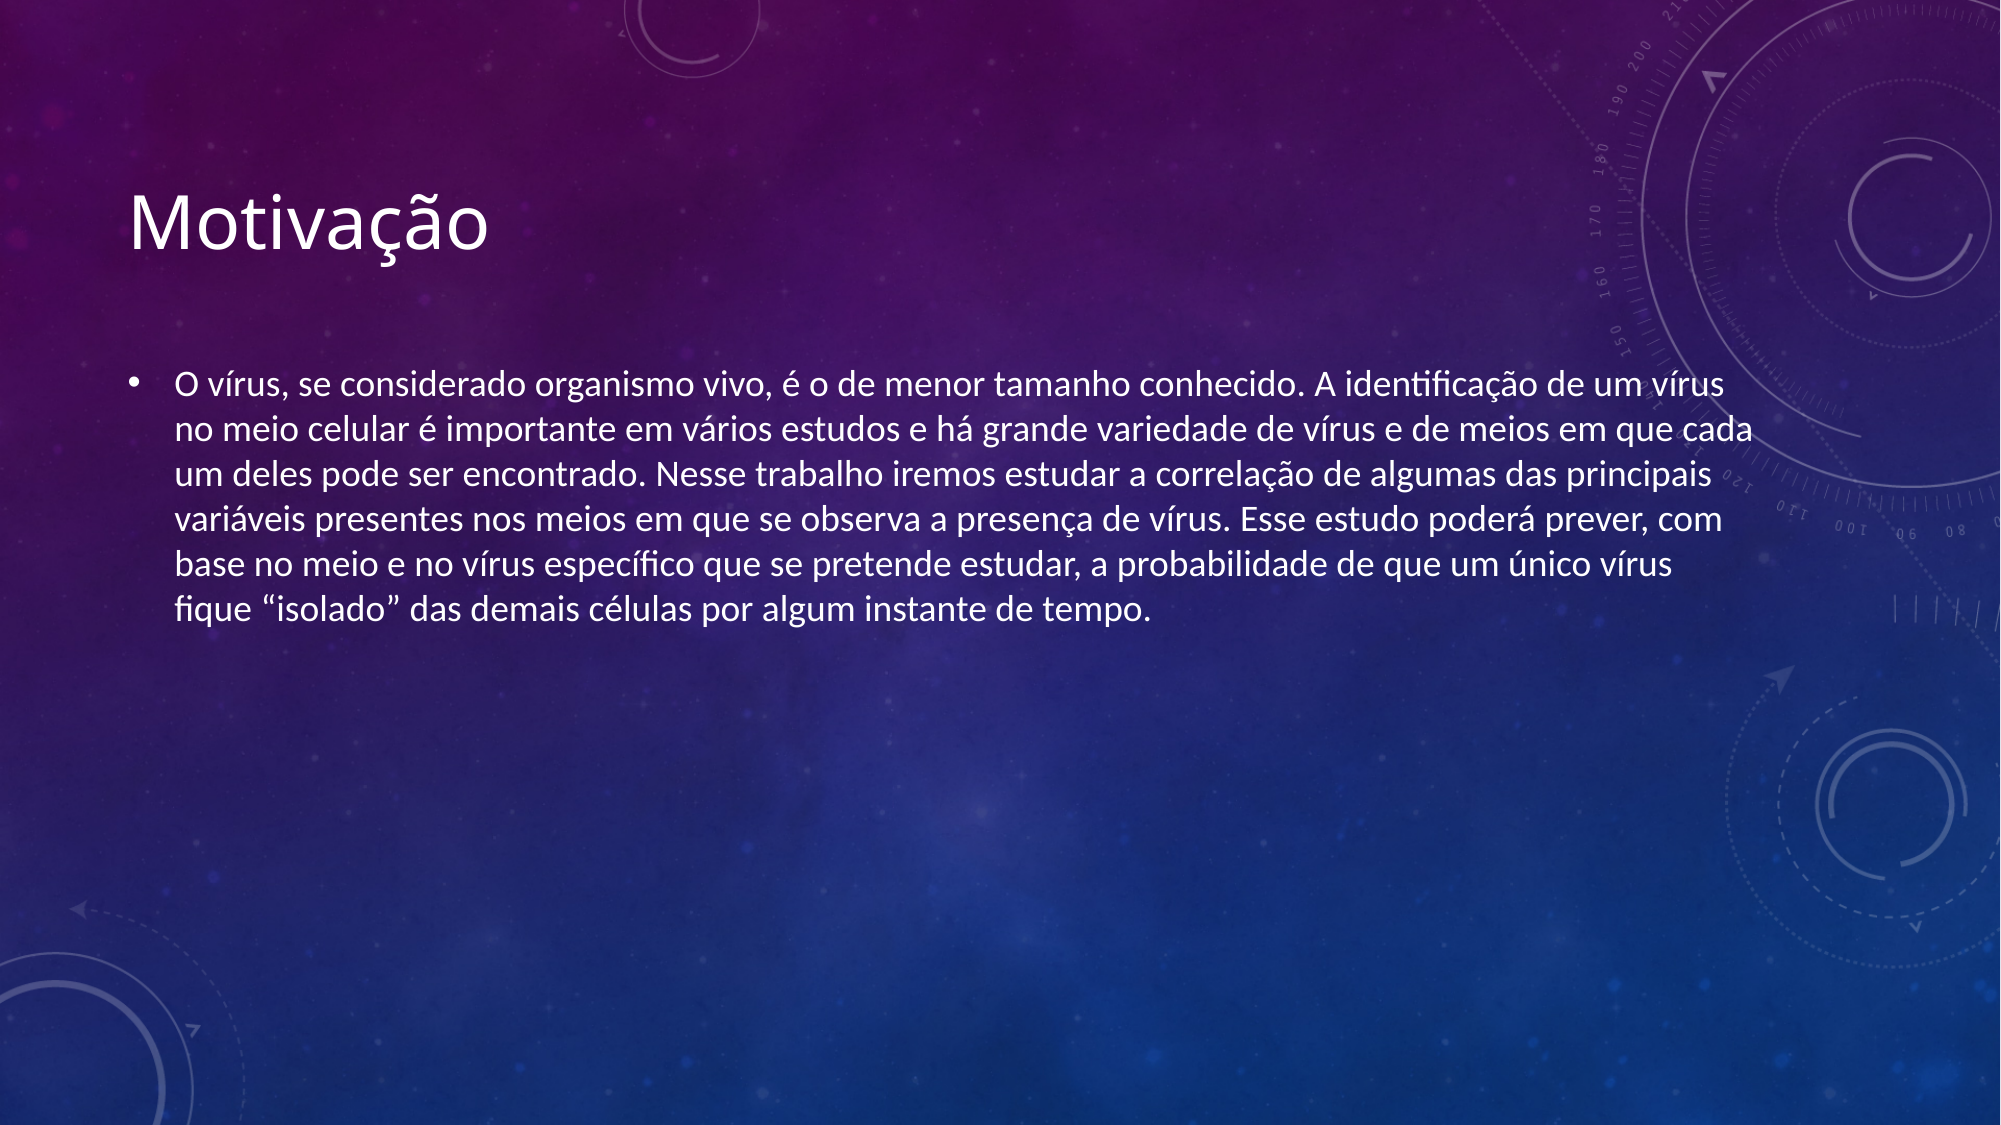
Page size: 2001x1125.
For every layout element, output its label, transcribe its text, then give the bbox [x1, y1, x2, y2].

picture [0, 0, 2001, 1125]
title Motivação [112, 99, 1775, 339]
list O vírus, se considerado organismo vivo, é o de menor tamanho conhecido. A identificação de um vírus no meio celular é importante em vários estudos e há grande variedade de vírus e de meios em que cada um deles pode ser encontrado. Nesse trabalho iremos estudar a correlação de algumas das principais variáveis presentes nos meios em que se observa a presença de vírus. Esse estudo poderá prever, com base no meio e no vírus específico que se pretende estudar, a probabilidade de que um único vírus fique “isolado” das demais células por algum instante de tempo. [112, 351, 1775, 951]
